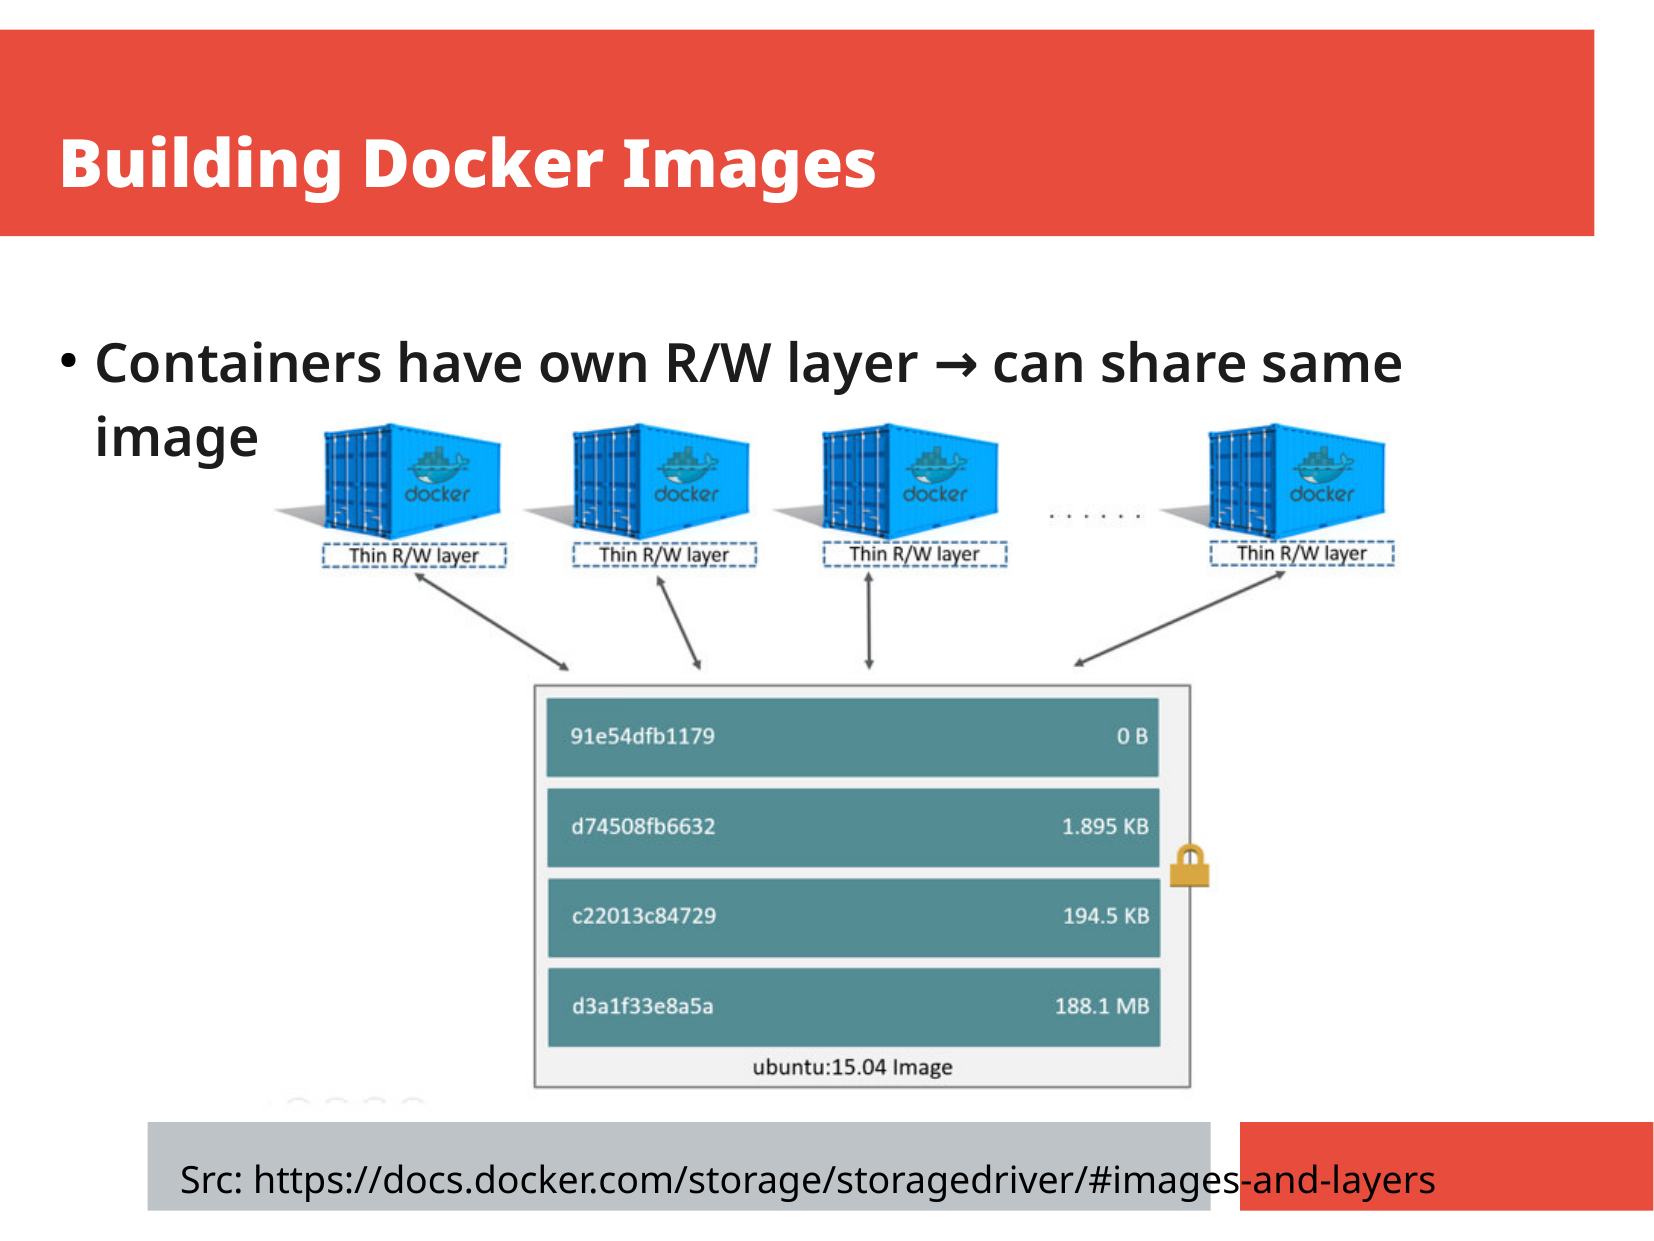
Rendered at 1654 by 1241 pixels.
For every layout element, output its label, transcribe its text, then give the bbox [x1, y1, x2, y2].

text_box Src: https://docs.docker.com/storage/storagedriver/#images-and-layers [165, 1145, 1312, 1208]
list Containers have own R/W layer → can share same image [59, 324, 1565, 1093]
picture [259, 395, 1427, 1117]
title Building Docker Images [59, 59, 1595, 207]
